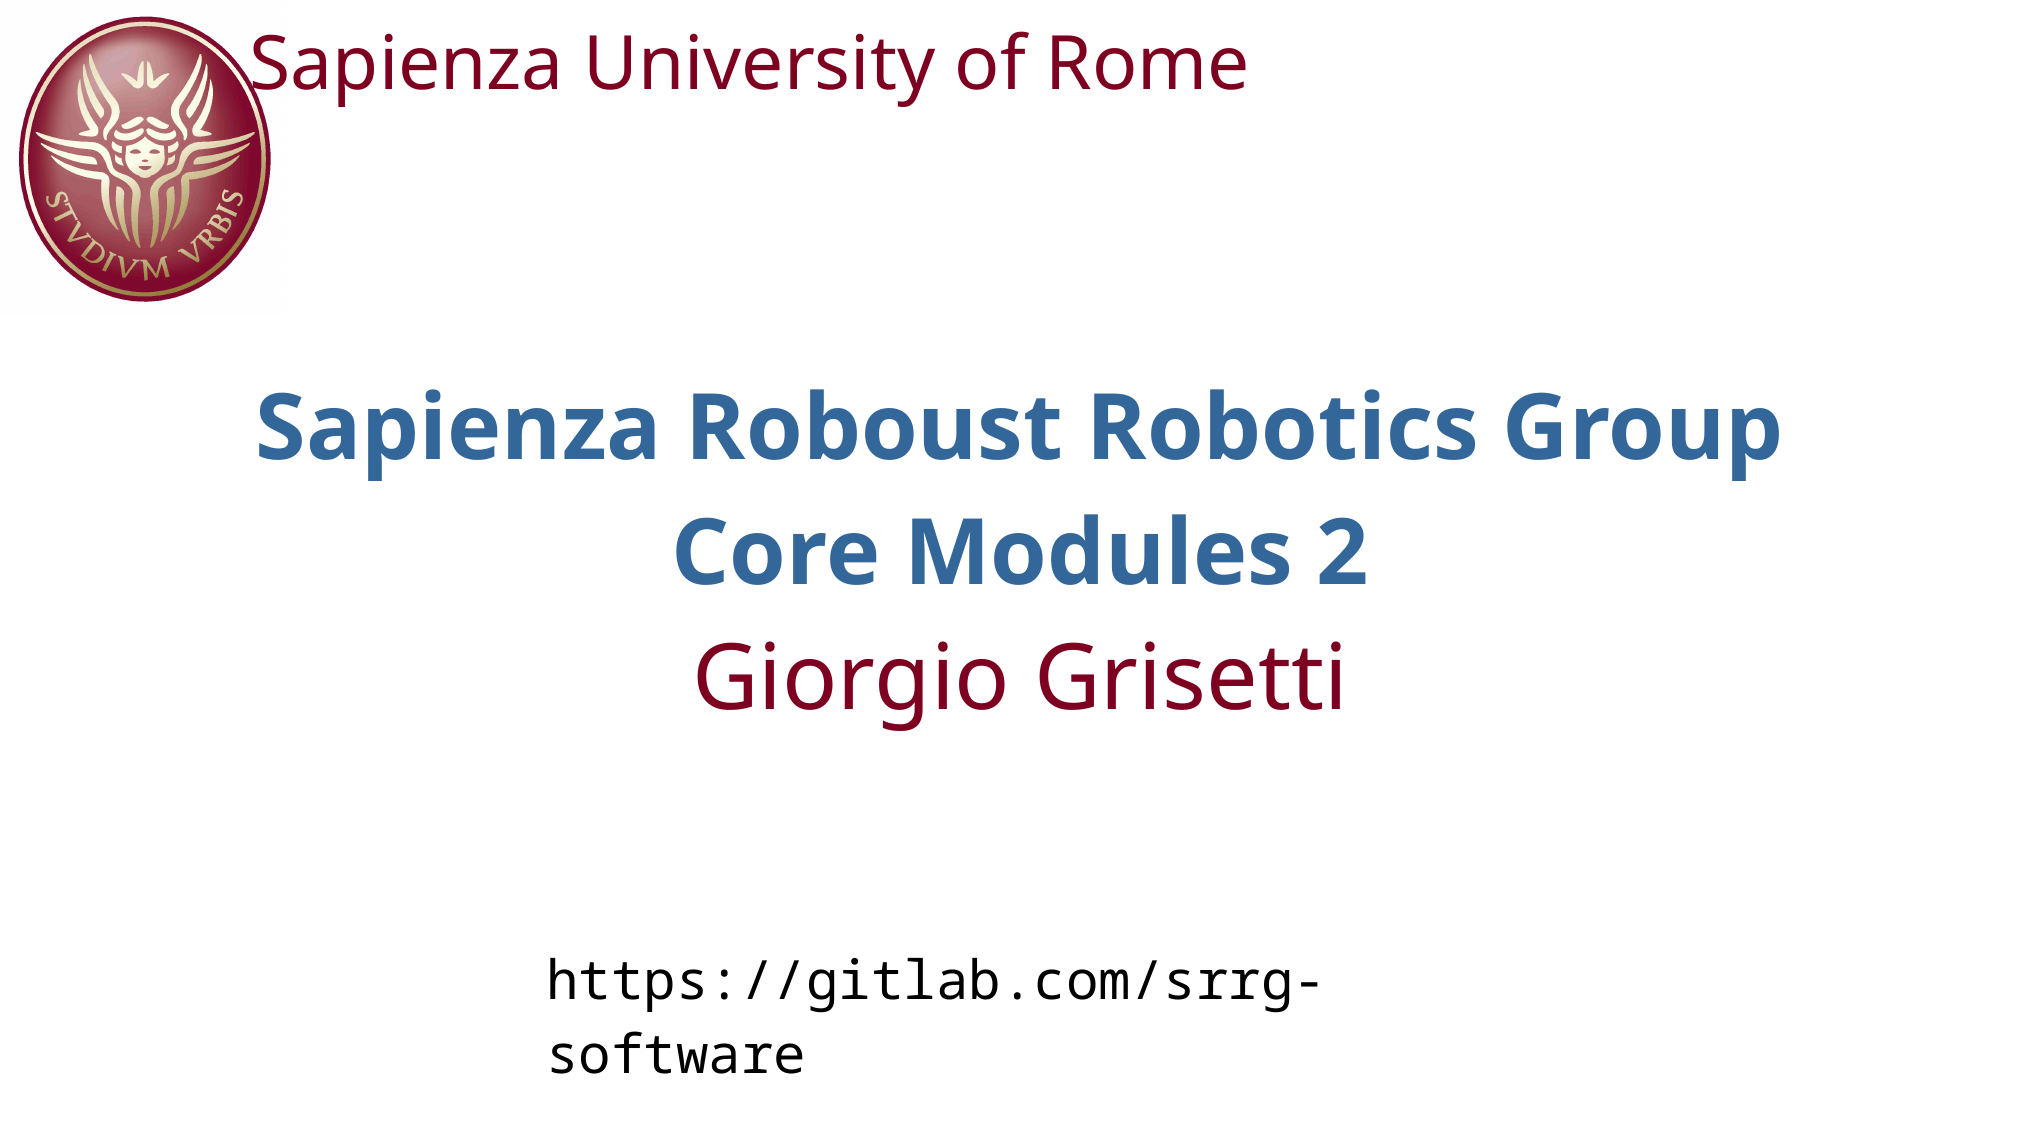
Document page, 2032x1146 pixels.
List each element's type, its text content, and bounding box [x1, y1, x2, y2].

picture [0, 0, 286, 316]
title Sapienza University of Rome [153, 0, 1347, 121]
text_box https://gitlab.com/srrg-software [531, 934, 1441, 1004]
title Sapienza Roboust Robotics Group Core Modules 2 Giorgio Grisetti [106, 397, 1935, 826]
